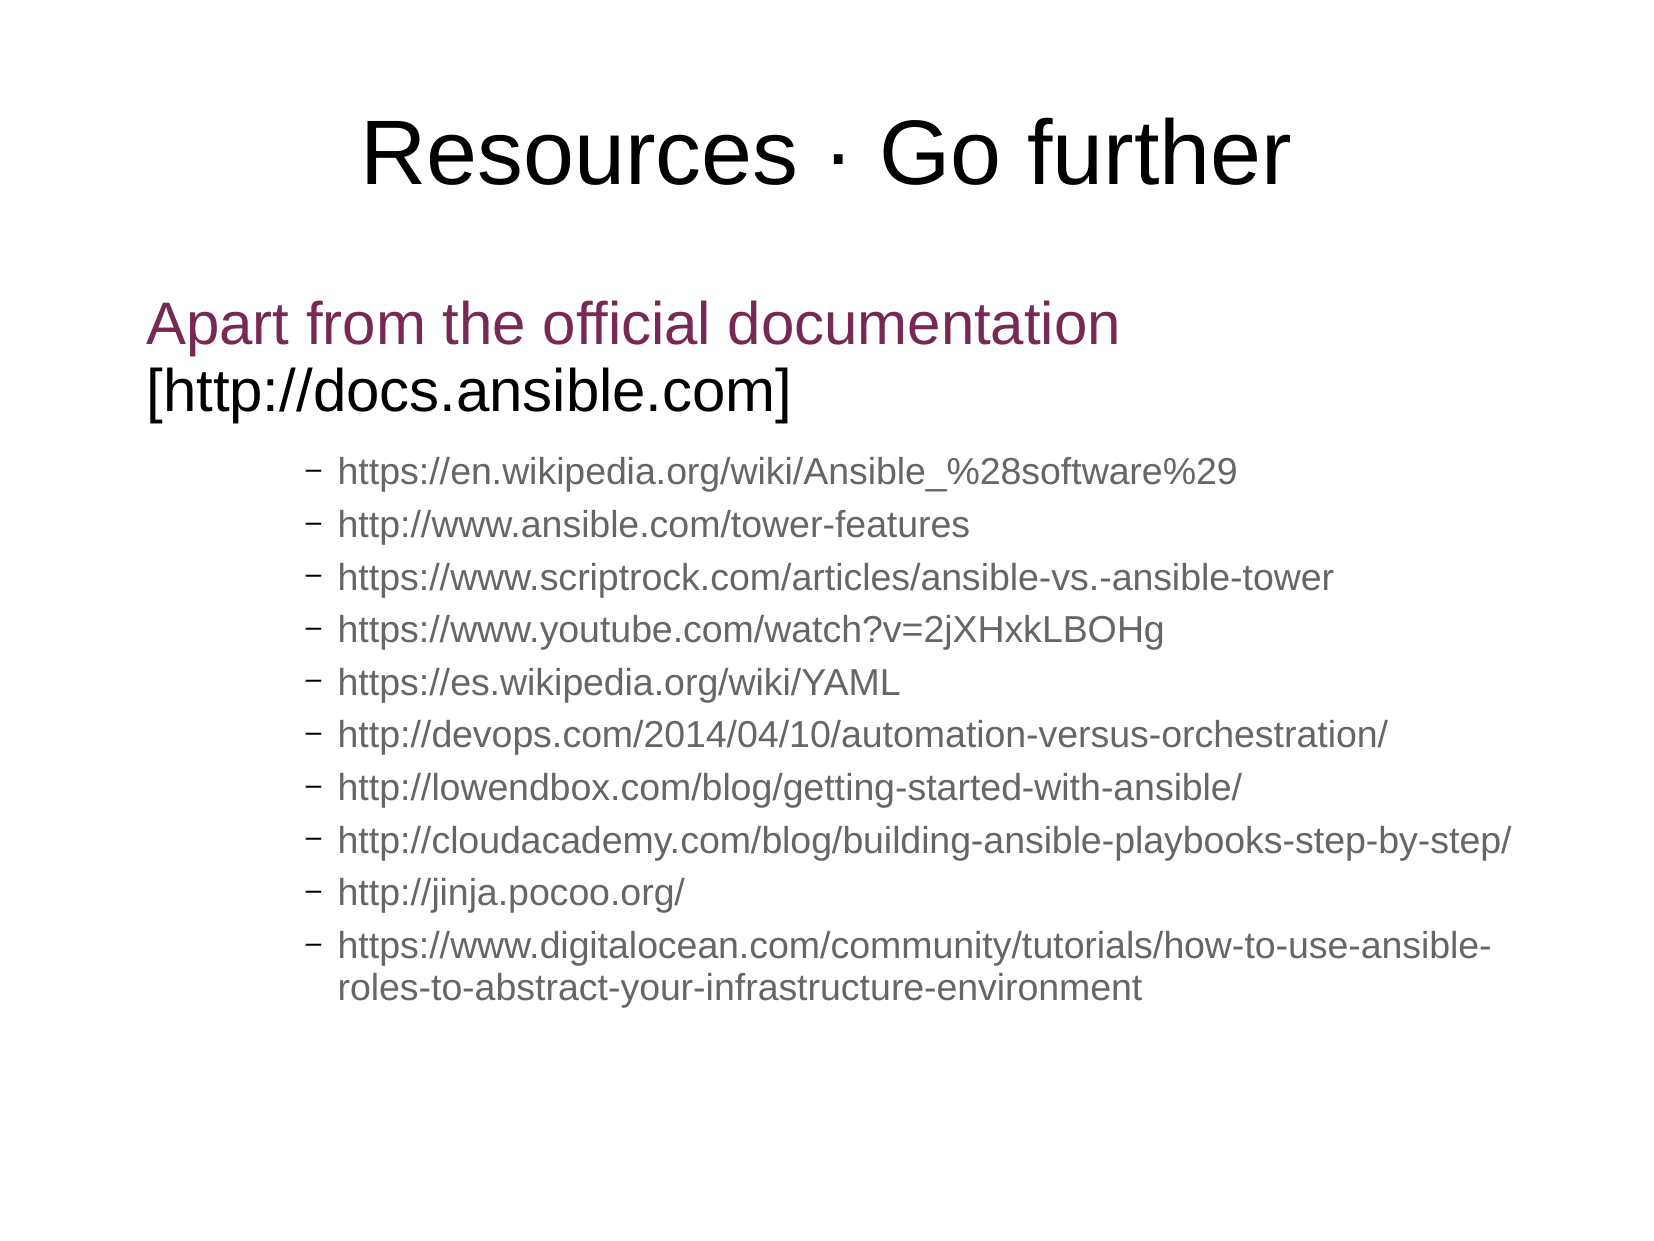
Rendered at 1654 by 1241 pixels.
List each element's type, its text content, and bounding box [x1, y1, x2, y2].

title Resources · Go further [82, 49, 1571, 257]
list Apart from the official documentation [http://docs.ansible.com] https://en.wikipedia.org/wiki/Ansible_%28software%29 http://www.ansible.com/tower-features https://www.scriptrock.com/articles/ansible-vs.-ansible-tower https://www.youtube.com/watch?v=2jXHxkLBOHg https://es.wikipedia.org/wiki/YAML http://devops.com/2014/04/10/automation-versus-orchestration/ http://lowendbox.com/blog/getting-started-with-ansible/ http://cloudacademy.com/blog/building-ansible-playbooks-step-by-step/ http://jinja.pocoo.org/ https://www.digitalocean.com/community/tutorials/how-to-use-ansible-roles-to-abstract-your-infrastructure-environment [82, 290, 1571, 1010]
